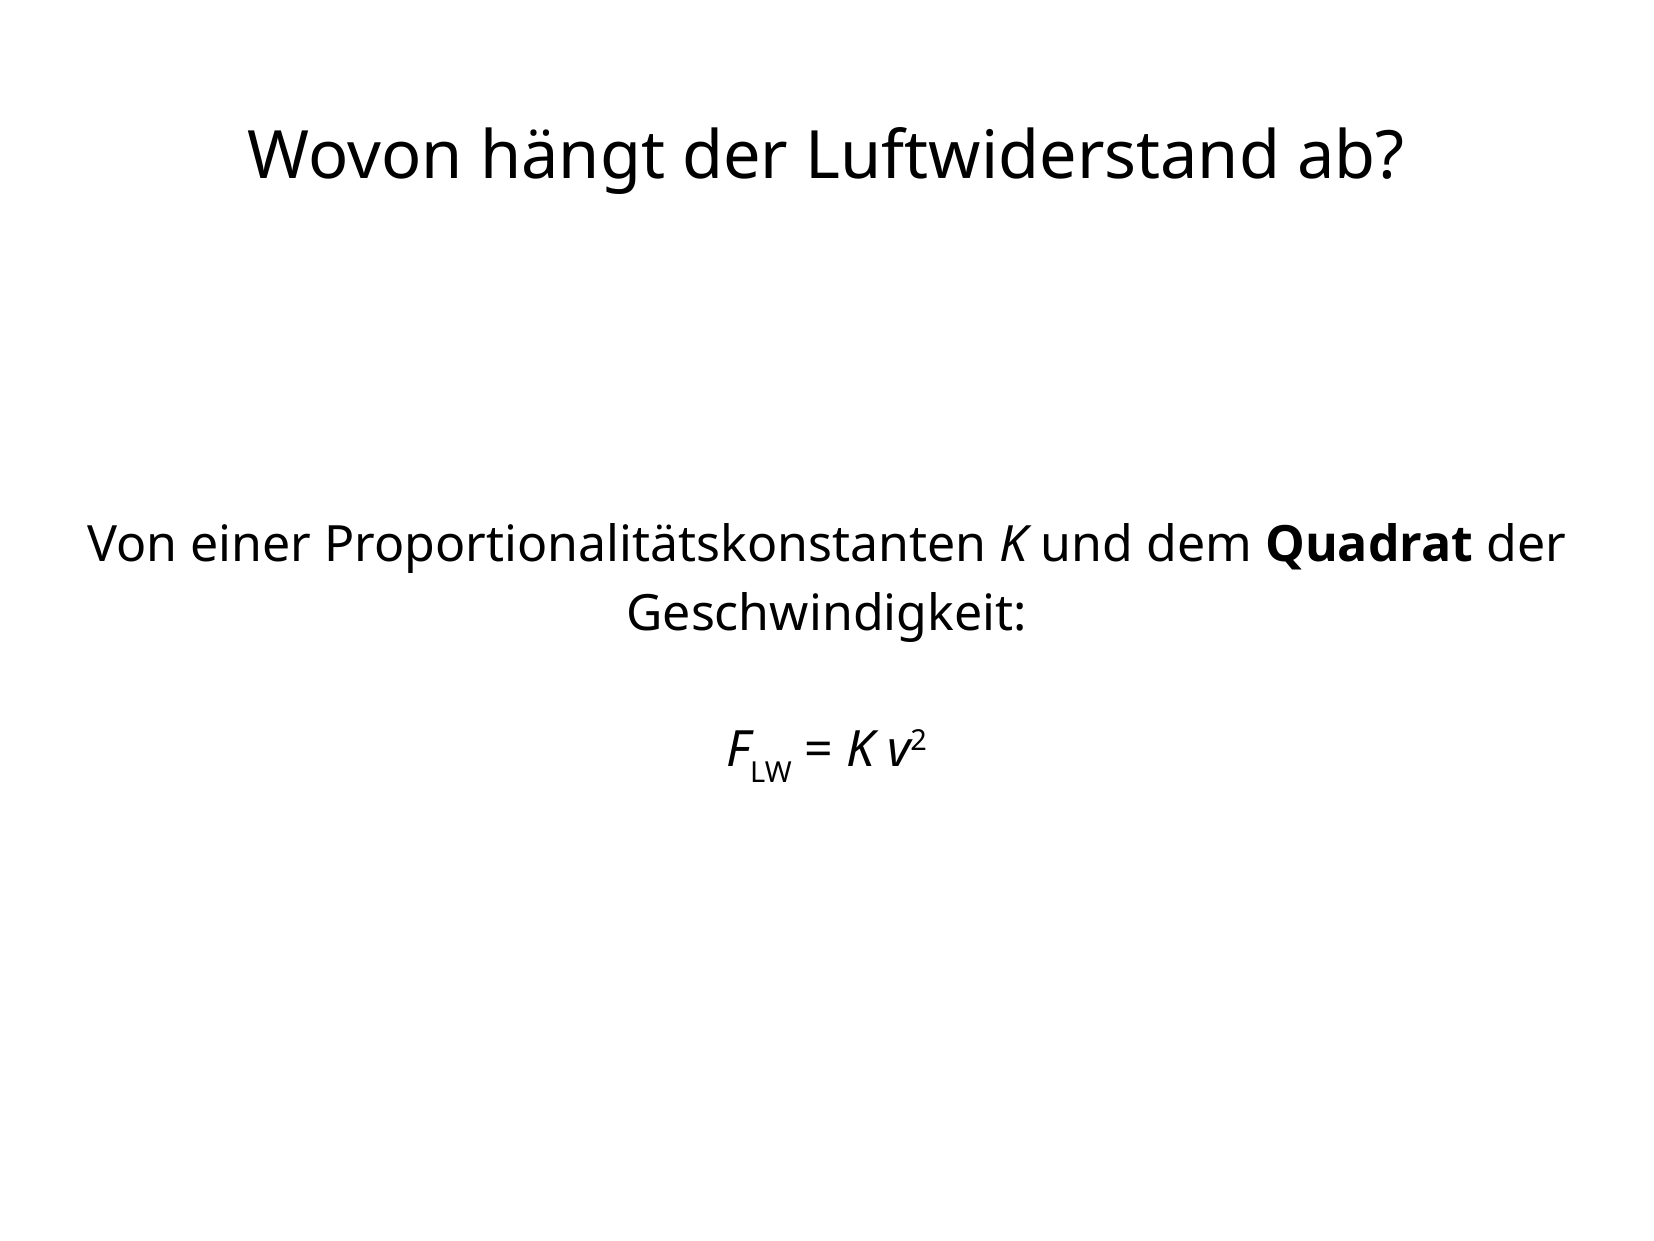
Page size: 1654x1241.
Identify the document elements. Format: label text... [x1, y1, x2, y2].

title Wovon hängt der Luftwiderstand ab? [82, 49, 1571, 257]
subtitle Von einer Proportionalitätskonstanten K und dem Quadrat der Geschwindigkeit: FLW = K v2 [82, 290, 1571, 1010]
